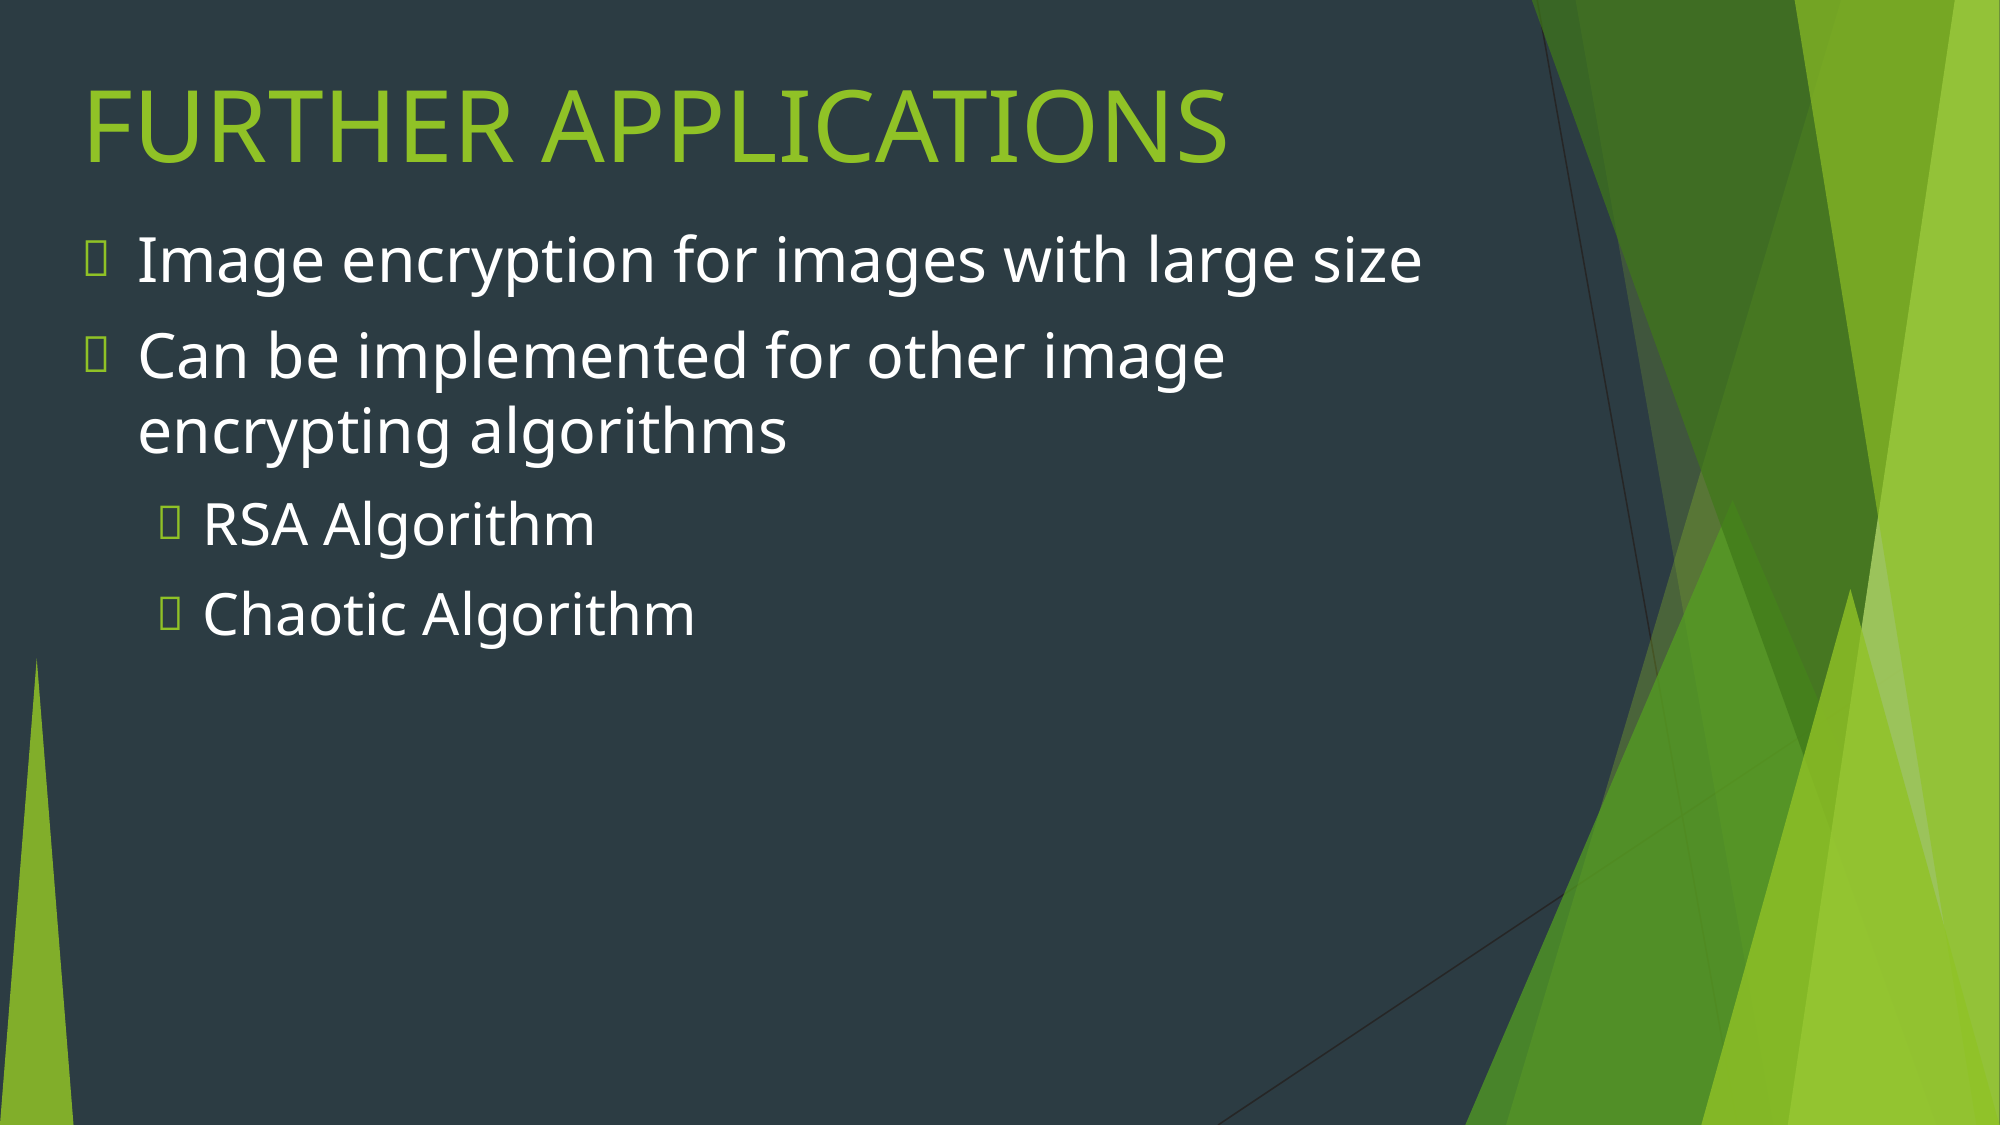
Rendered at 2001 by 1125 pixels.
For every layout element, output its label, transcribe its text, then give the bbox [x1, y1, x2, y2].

list Image encryption for images with large size Can be implemented for other image encrypting algorithms RSA Algorithm Chaotic Algorithm [66, 212, 1477, 850]
title FURTHER APPLICATIONS [66, 55, 1477, 212]
